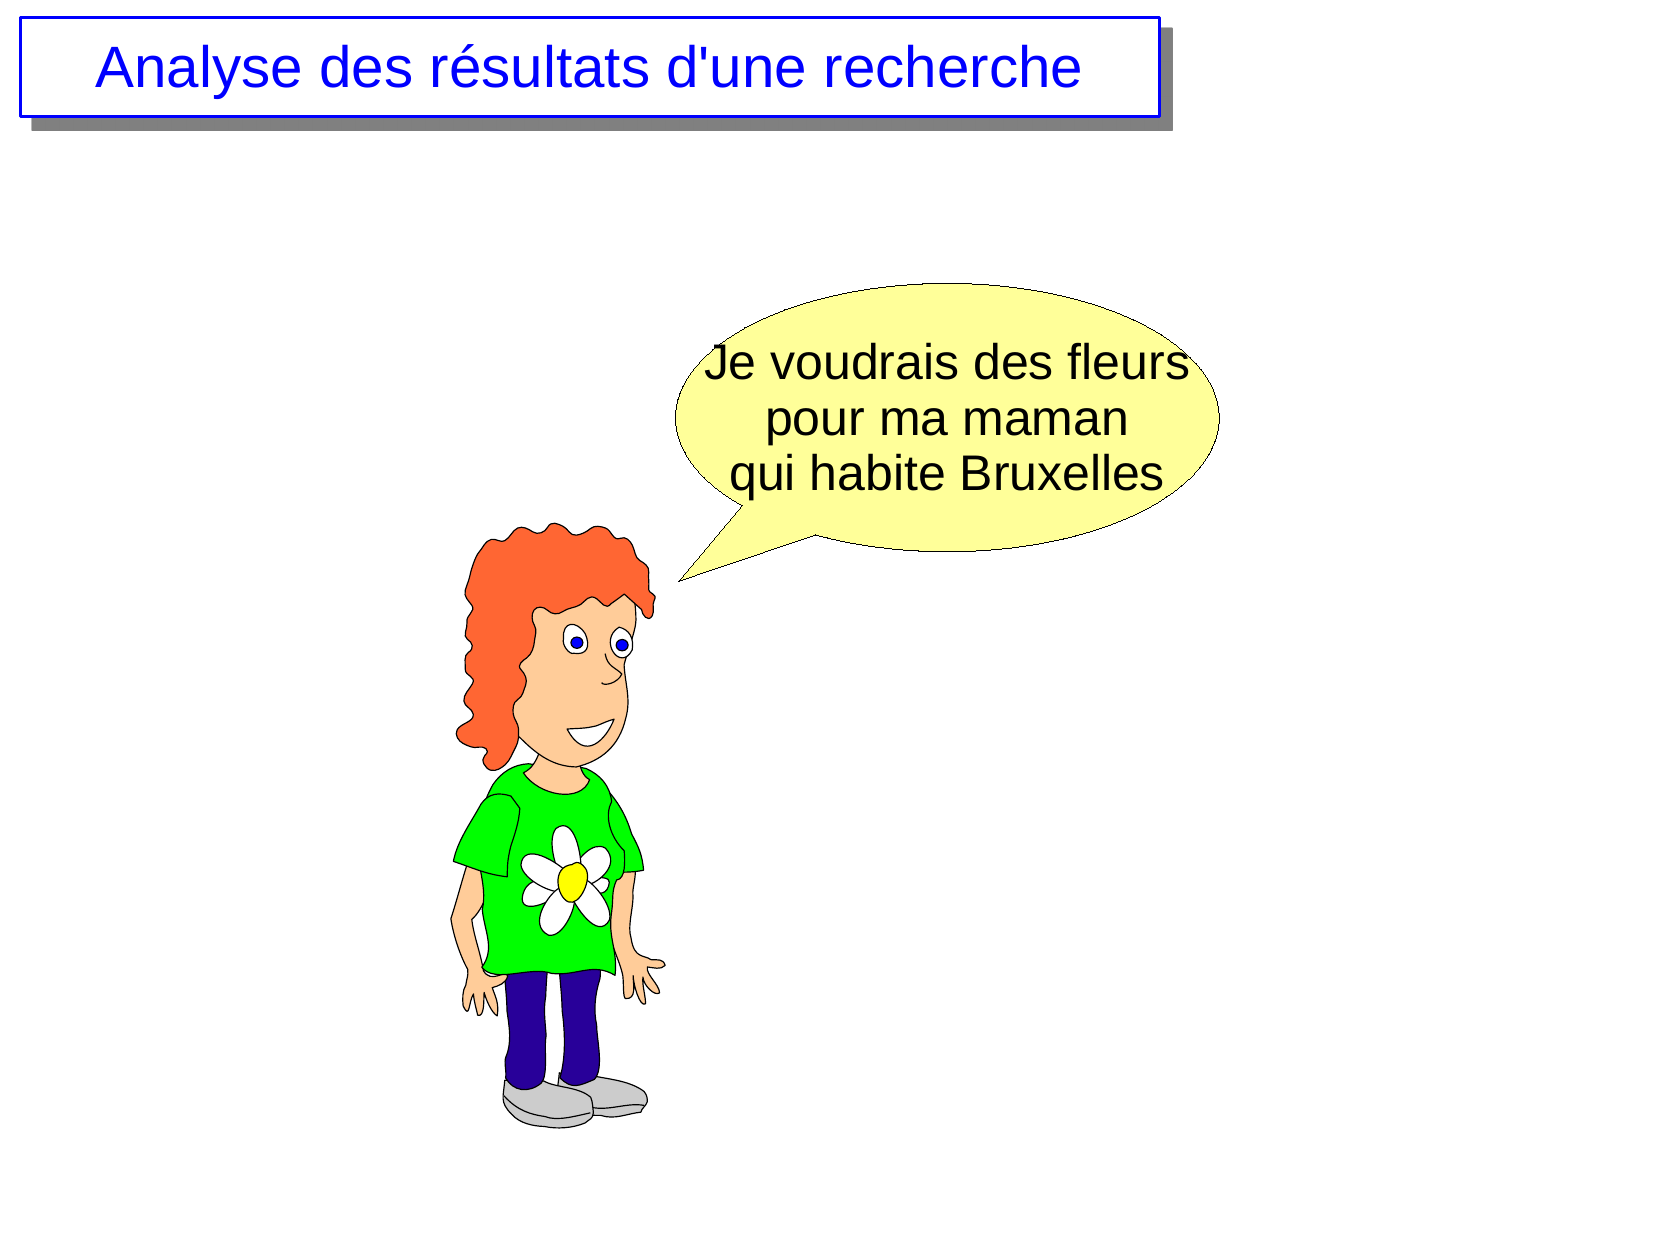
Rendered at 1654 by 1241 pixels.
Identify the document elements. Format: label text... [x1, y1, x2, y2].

text_box Je voudrais des fleurs pour ma maman qui habite Bruxelles [675, 283, 1220, 582]
text_box Analyse des résultats d'une recherche [20, 17, 1160, 117]
text_box [450, 523, 666, 1128]
